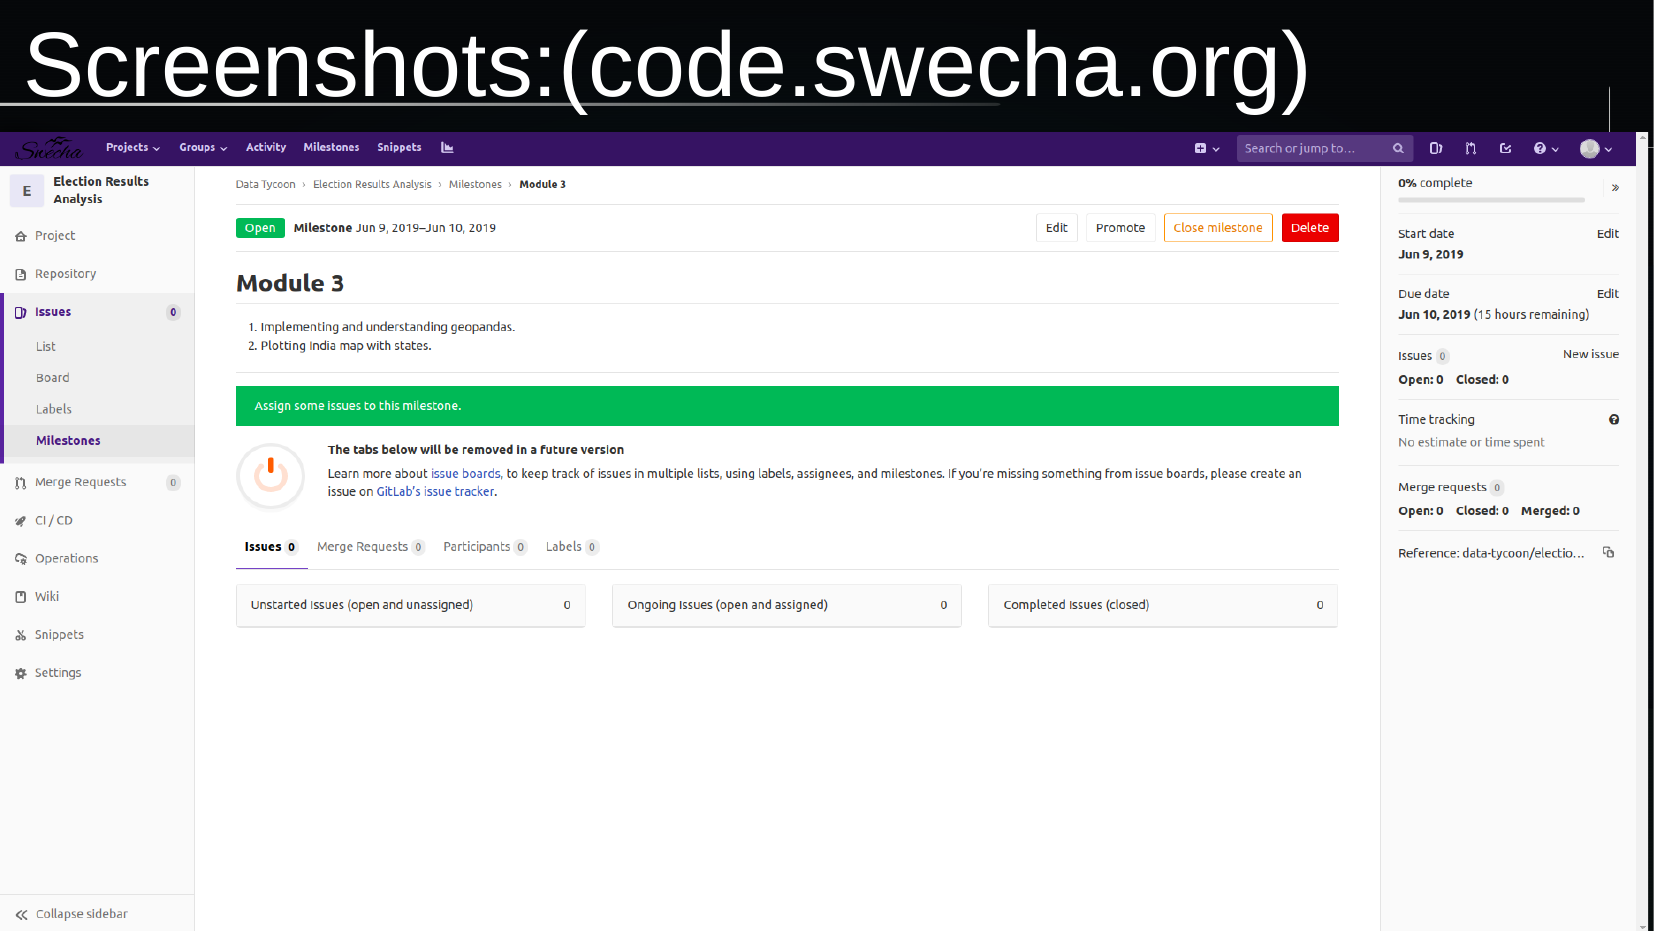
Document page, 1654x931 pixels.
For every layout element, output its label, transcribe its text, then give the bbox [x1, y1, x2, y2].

picture [0, 0, 1654, 931]
title Screenshots:(code.swecha.org) [23, 11, 1589, 119]
